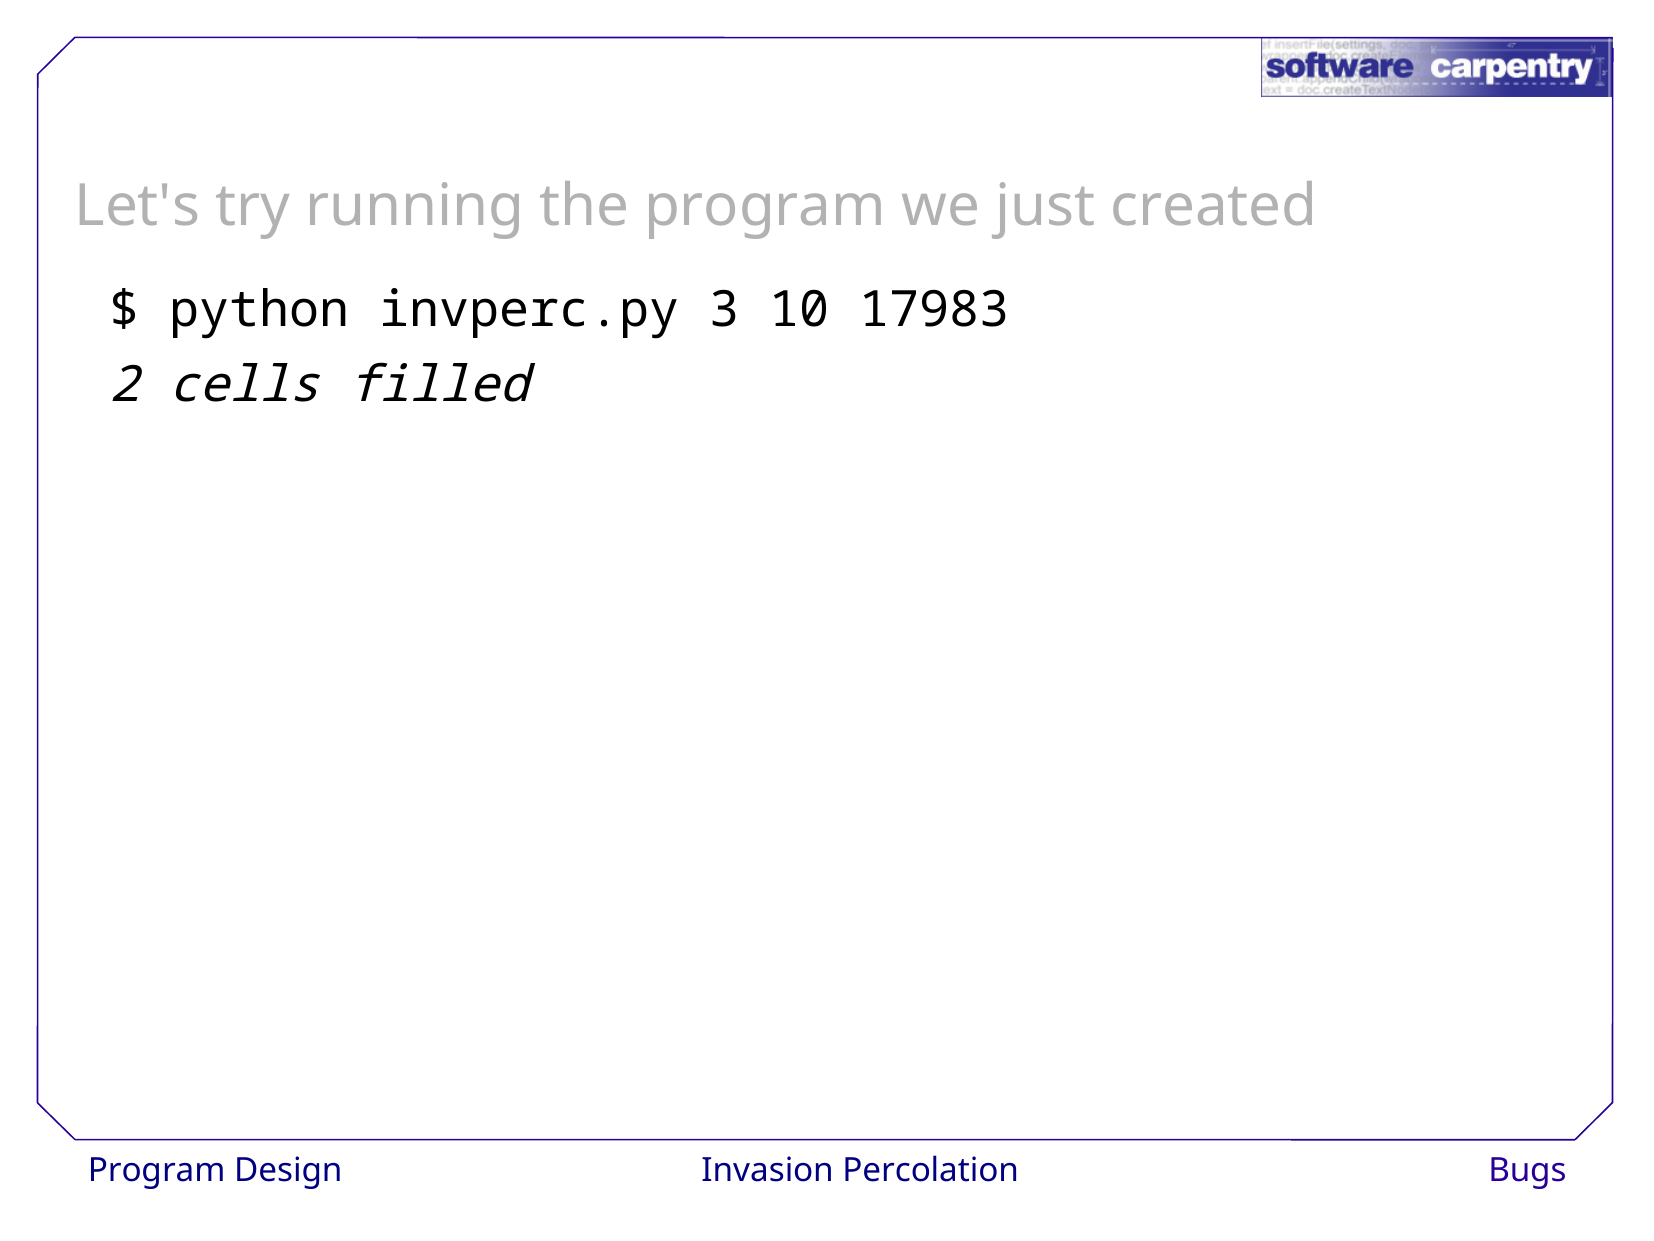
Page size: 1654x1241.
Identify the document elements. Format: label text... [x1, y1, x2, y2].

picture [1261, 39, 1613, 97]
text_box $ python invperc.py 3 10 17983 2 cells filled [94, 253, 1513, 1031]
text_box Let's try running the program we just created [59, 123, 1483, 245]
